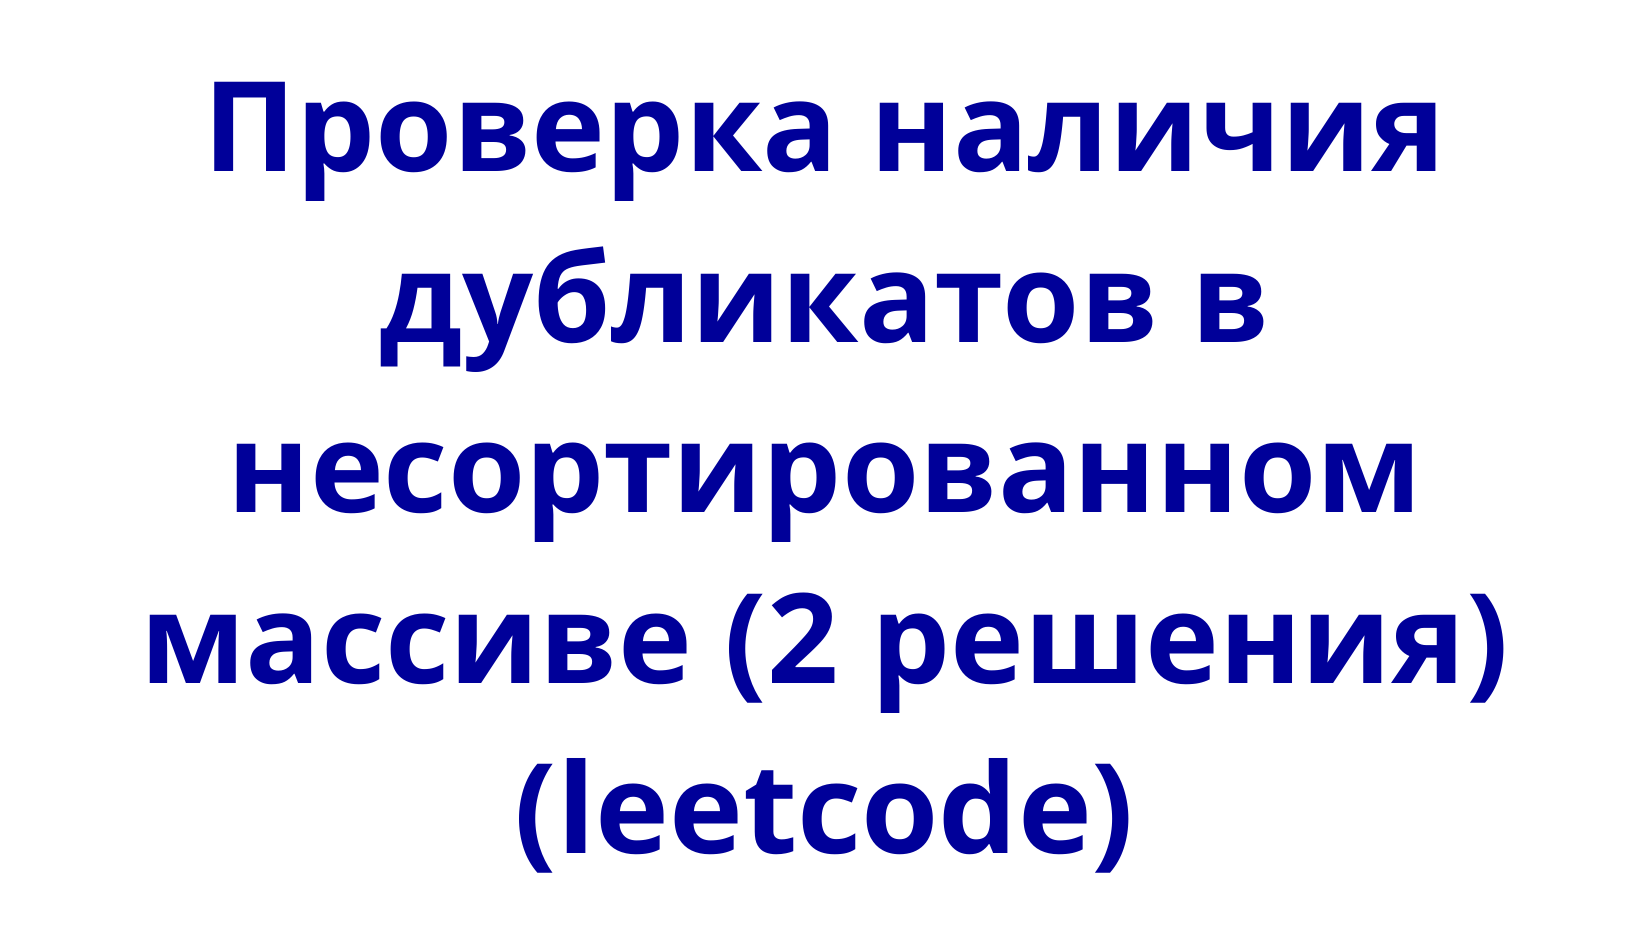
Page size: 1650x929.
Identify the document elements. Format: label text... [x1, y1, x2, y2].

subtitle Проверка наличия дубликатов в несортированном массиве (2 решения) (leetcode) [0, 0, 1650, 929]
